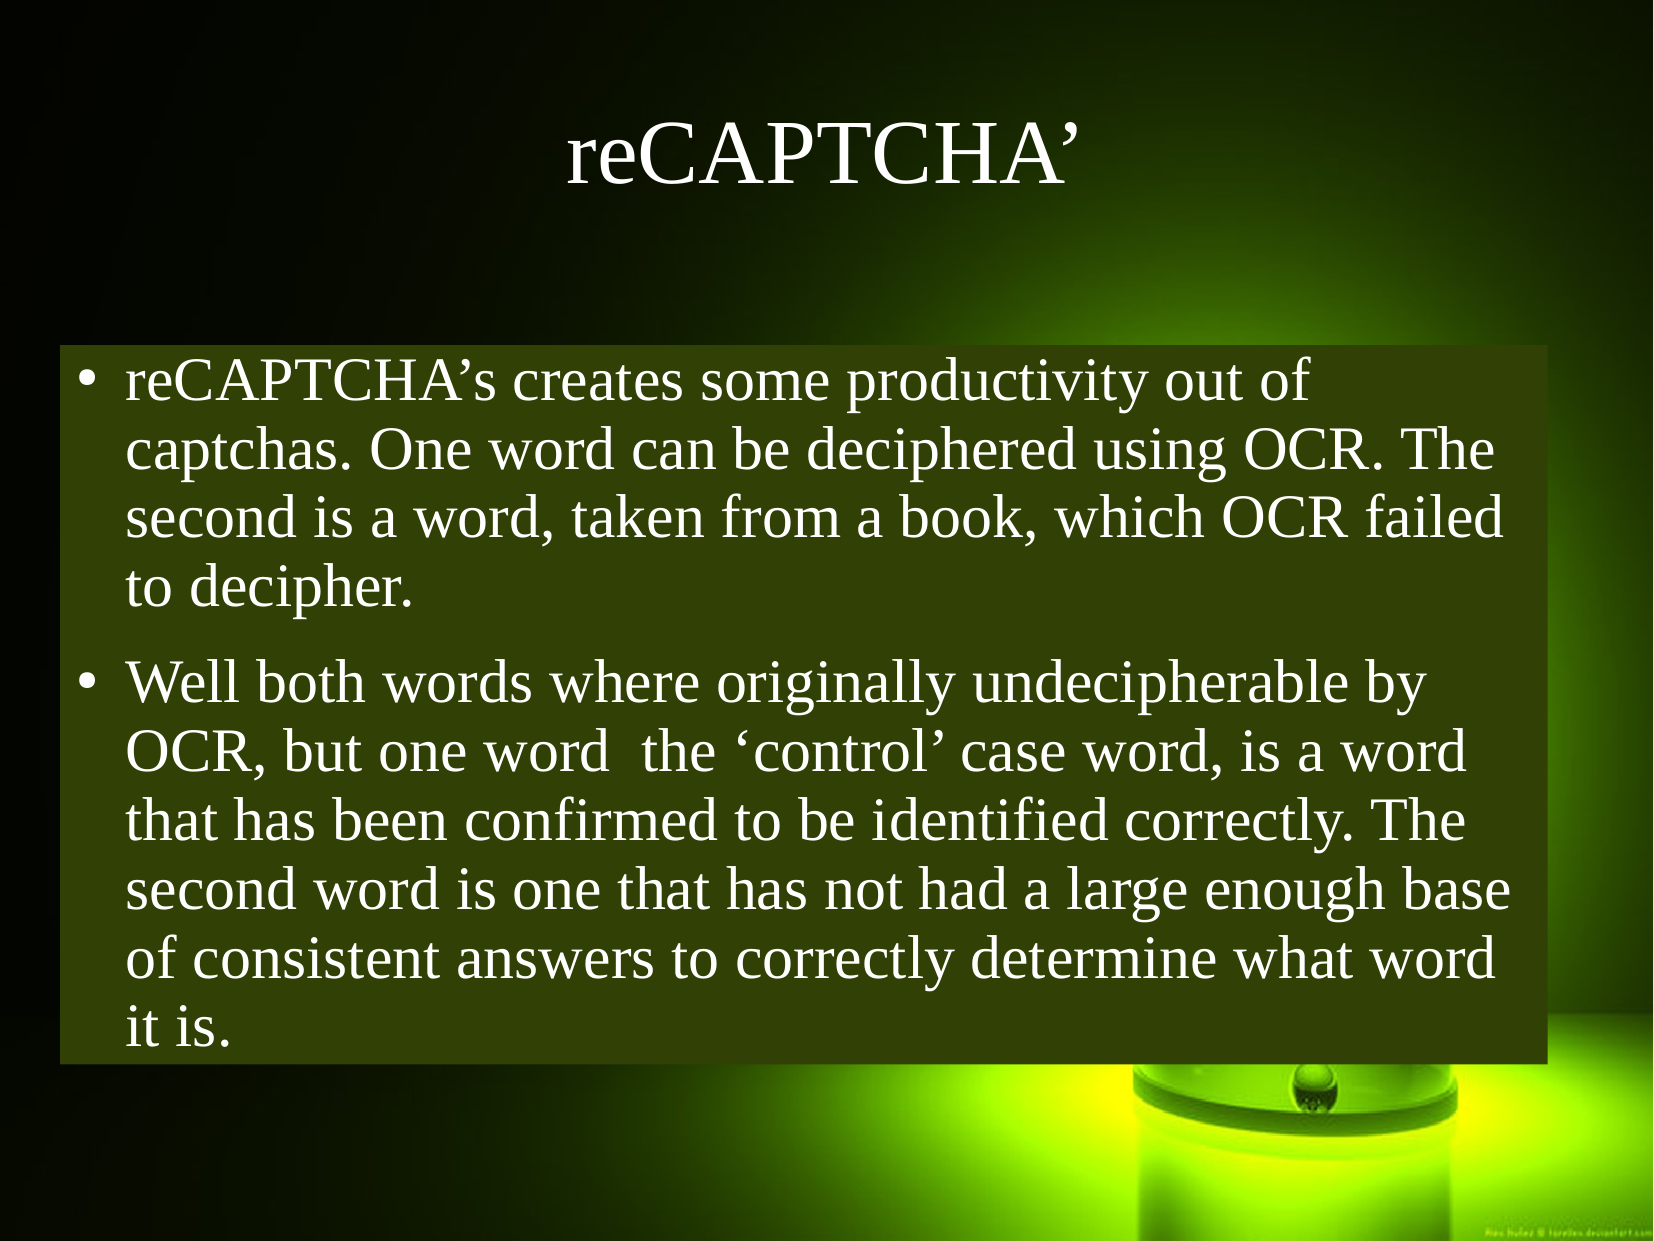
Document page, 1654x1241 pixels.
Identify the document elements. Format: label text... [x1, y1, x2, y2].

list reCAPTCHA’s creates some productivity out of captchas. One word can be deciphered using OCR. The second is a word, taken from a book, which OCR failed to decipher. Well both words where originally undecipherable by OCR, but one word the ‘control’ case word, is a word that has been confirmed to be identified correctly. The second word is one that has not had a large enough base of consistent answers to correctly determine what word it is. [60, 345, 1548, 1065]
picture [0, 0, 1654, 1241]
title reCAPTCHA’ [82, 49, 1571, 257]
